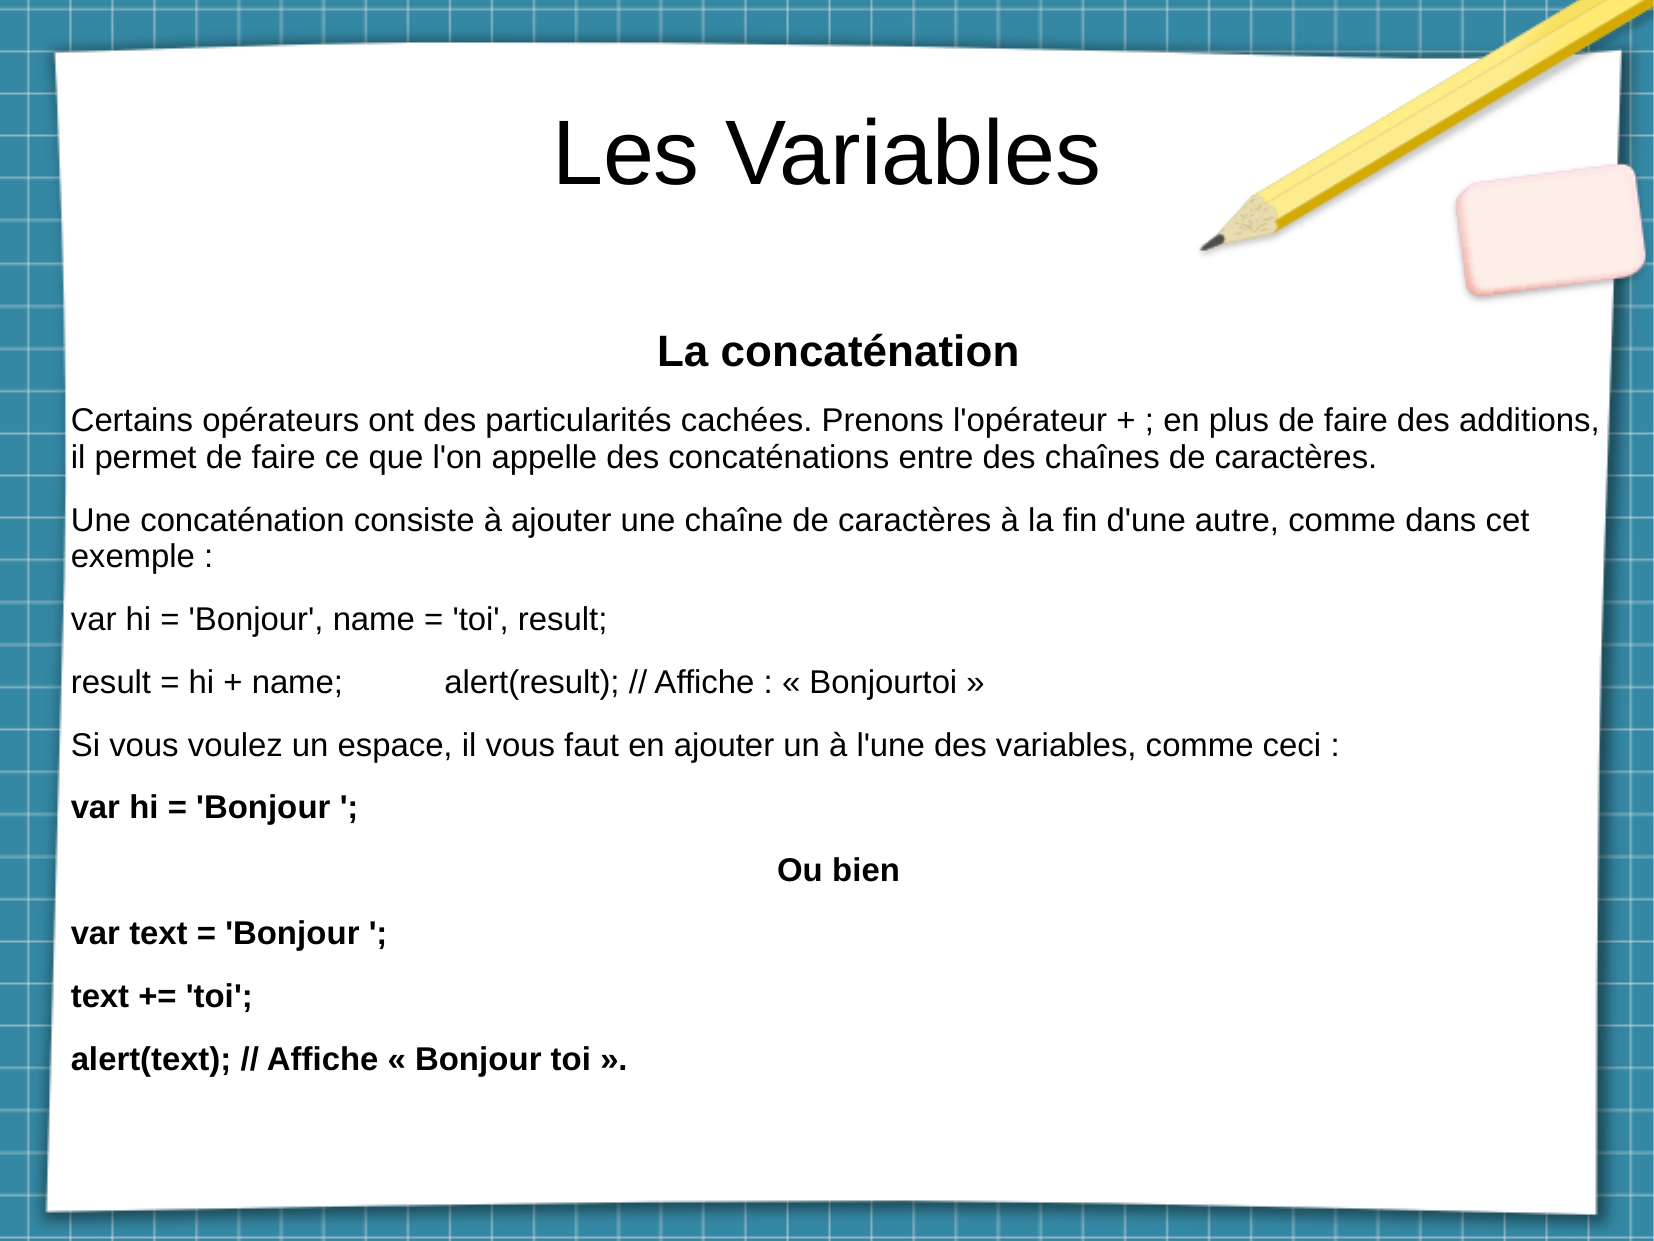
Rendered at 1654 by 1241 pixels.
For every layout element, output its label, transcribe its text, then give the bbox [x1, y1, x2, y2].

list La concaténation Certains opérateurs ont des particularités cachées. Prenons l'opérateur + ; en plus de faire des additions, il permet de faire ce que l'on appelle des concaténations entre des chaînes de caractères. Une concaténation consiste à ajouter une chaîne de caractères à la fin d'une autre, comme dans cet exemple : var hi = 'Bonjour', name = 'toi', result; result = hi + name; alert(result); // Affiche : « Bonjourtoi » Si vous voulez un espace, il vous faut en ajouter un à l'une des variables, comme ceci : var hi = 'Bonjour '; Ou bien var text = 'Bonjour '; text += 'toi'; alert(text); // Affiche « Bonjour toi ». [70, 259, 1607, 1080]
picture [0, 0, 1654, 1241]
title Les Variables [82, 49, 1571, 257]
